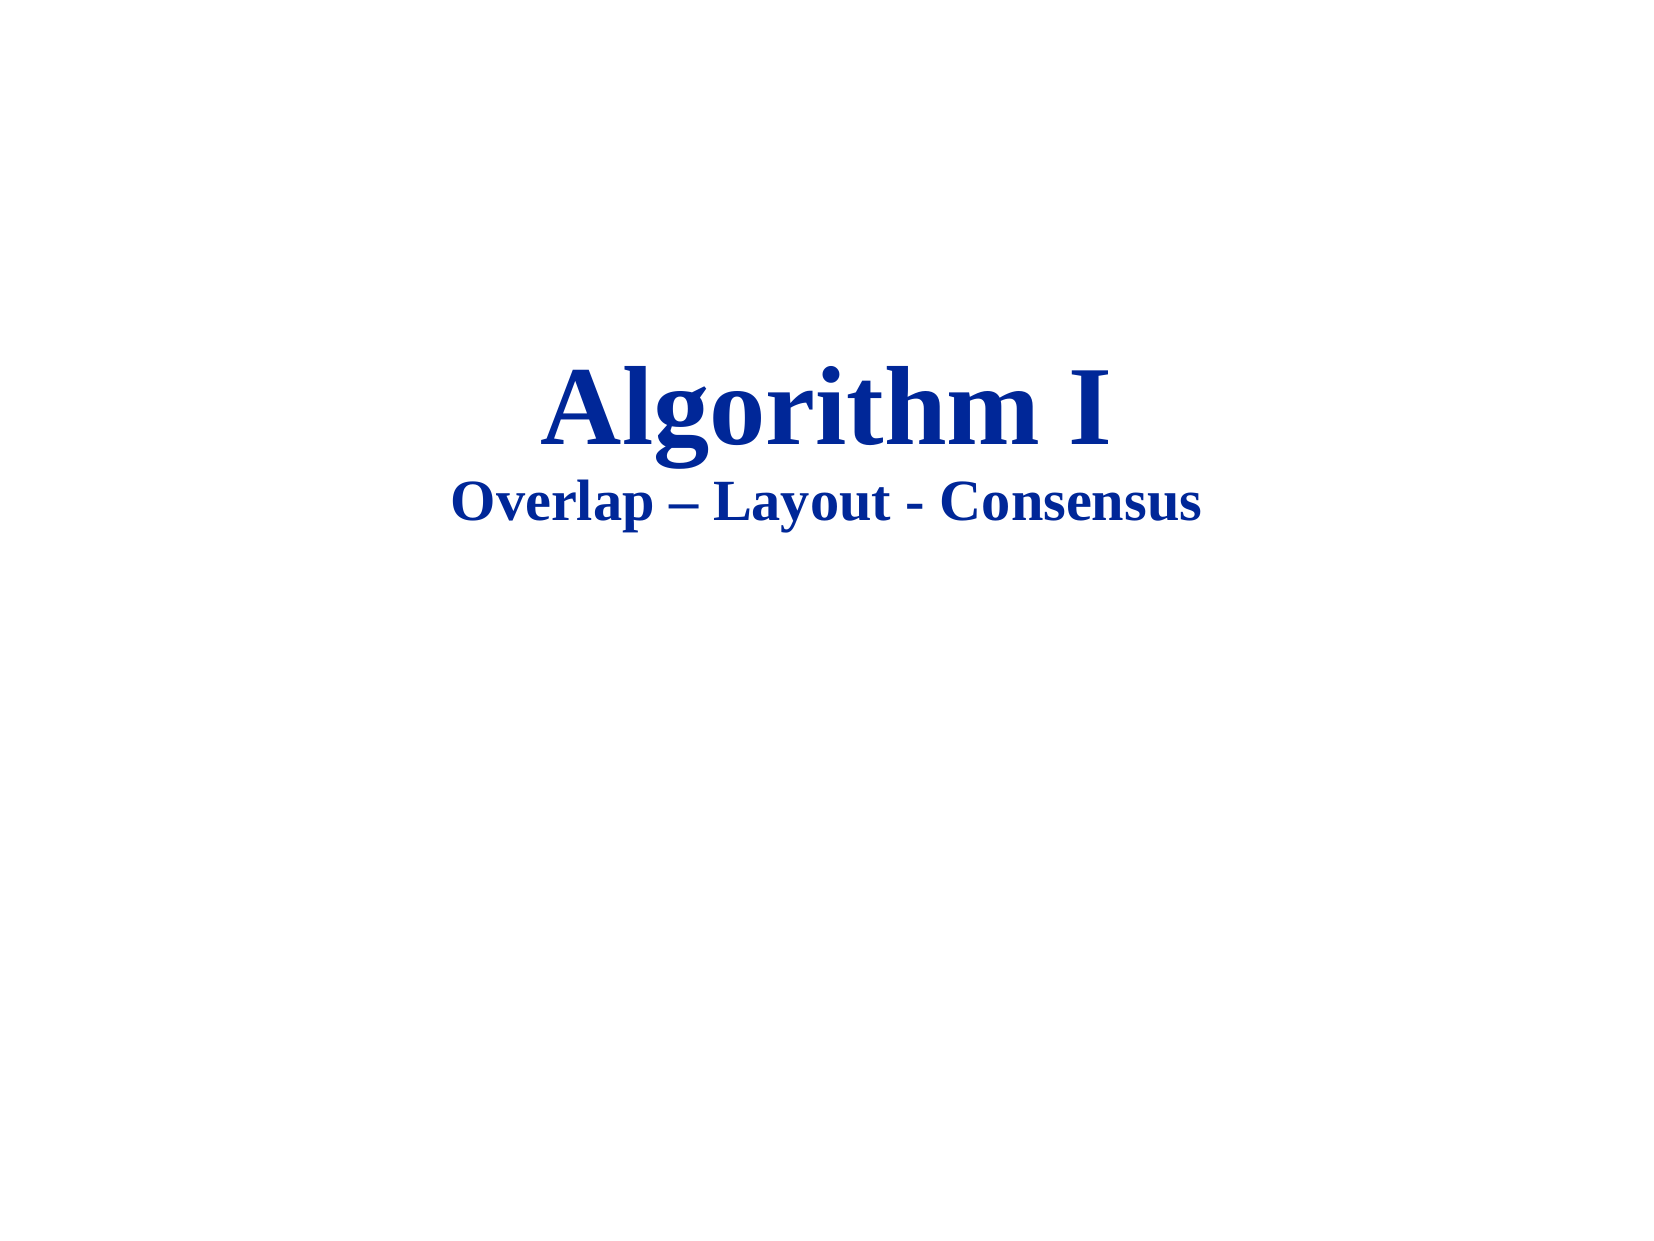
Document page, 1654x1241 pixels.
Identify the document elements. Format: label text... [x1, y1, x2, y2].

title Algorithm I Overlap – Layout - Consensus [82, 315, 1571, 563]
